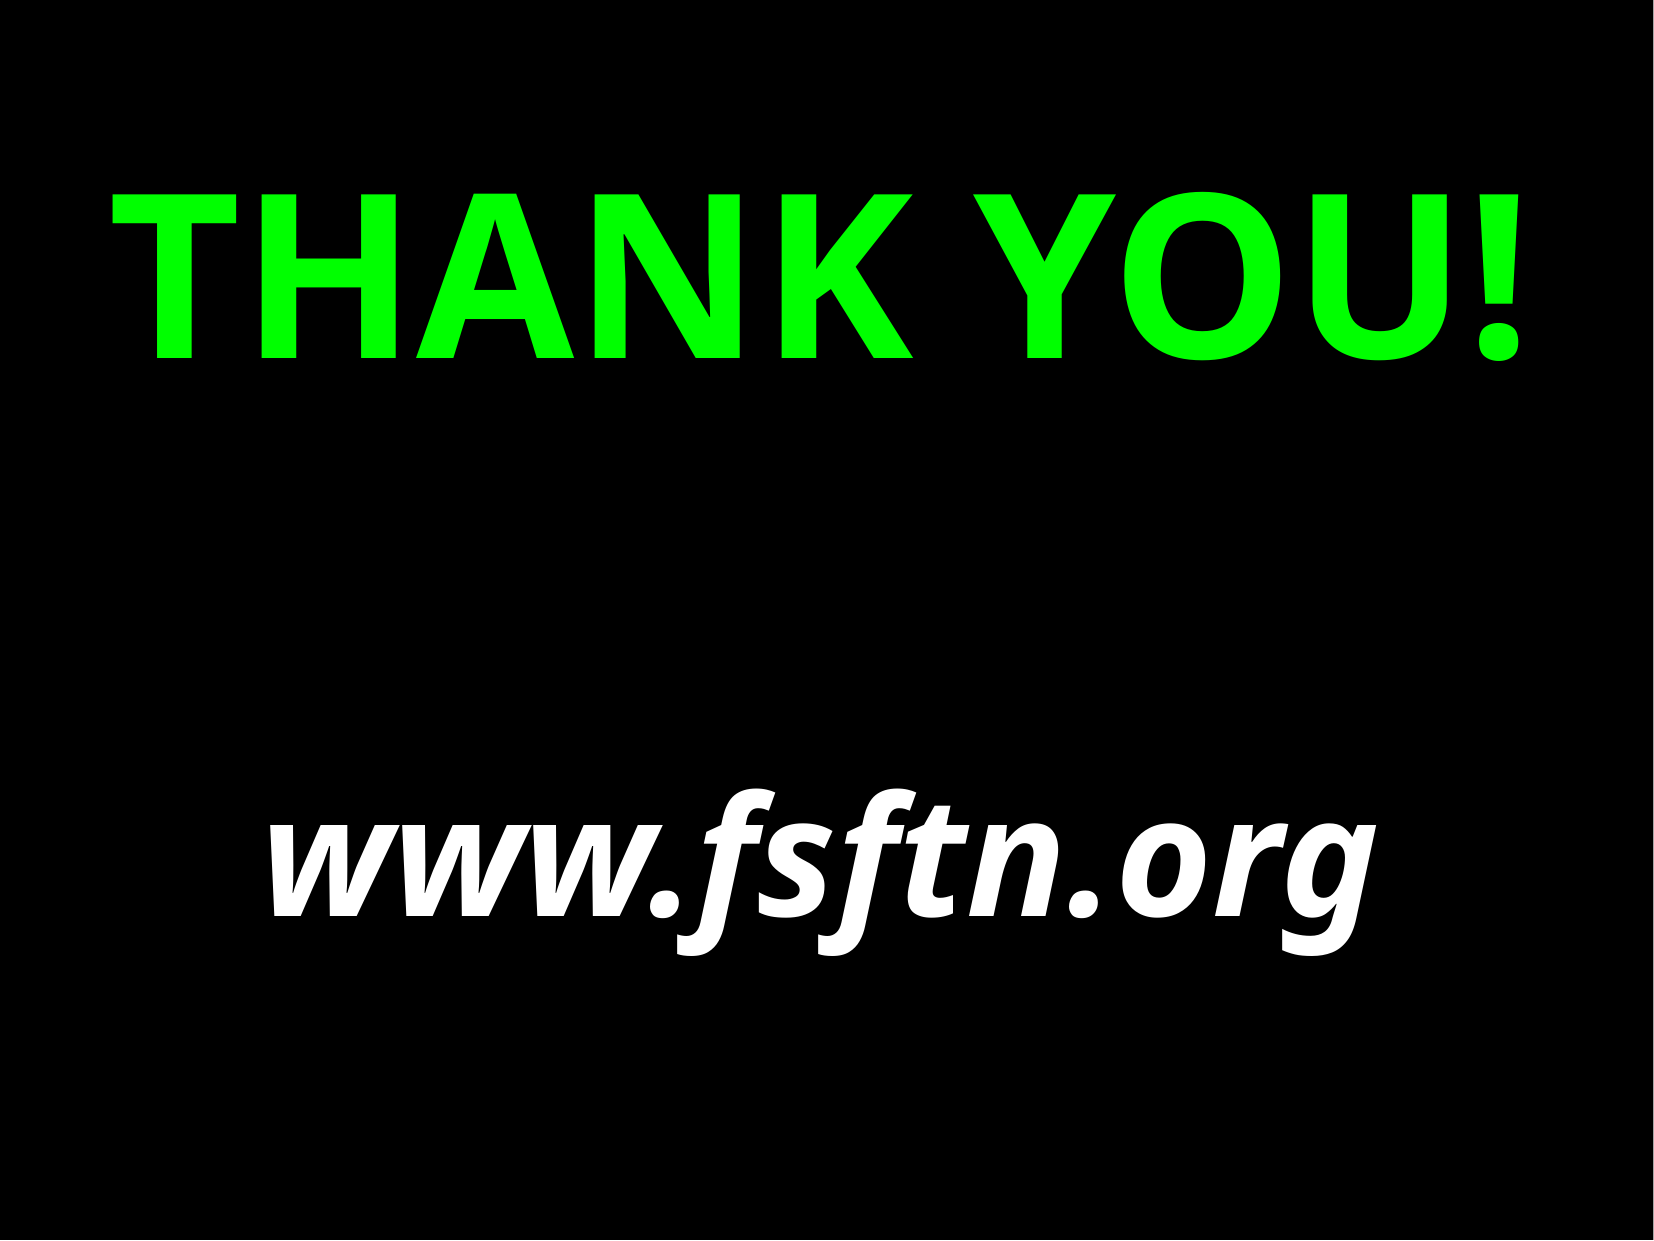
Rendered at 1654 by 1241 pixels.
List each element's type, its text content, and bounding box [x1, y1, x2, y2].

title THANK YOU! www.fsftn.org [76, 24, 1565, 1054]
